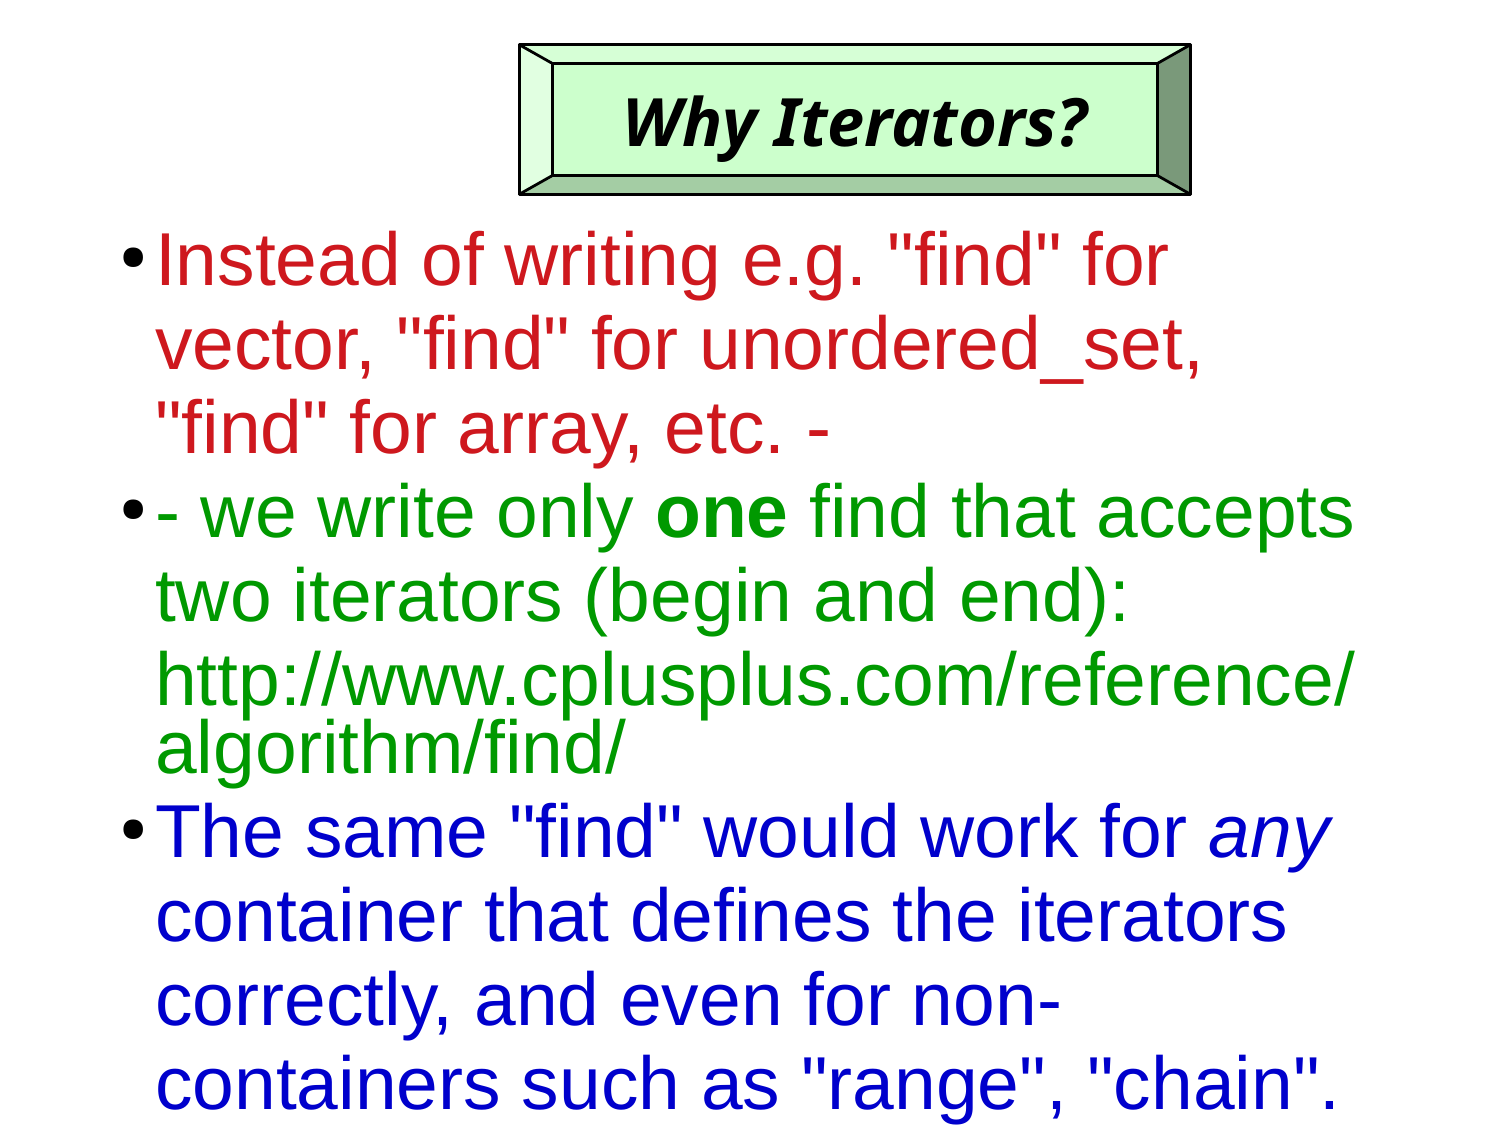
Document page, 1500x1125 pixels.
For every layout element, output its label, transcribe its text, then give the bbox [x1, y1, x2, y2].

picture [517, 43, 1201, 200]
text_box Why Iterators? [577, 69, 1133, 170]
text_box Instead of writing e.g. "find" for vector, "find" for unordered_set, "find" for array, etc. - - we write only one find that accepts two iterators (begin and end): http://www.cplusplus.com/reference/algorithm/find/ The same "find" would work for any container that defines the iterators correctly, and even for non-containers such as "range", "chain". [105, 210, 1411, 1065]
